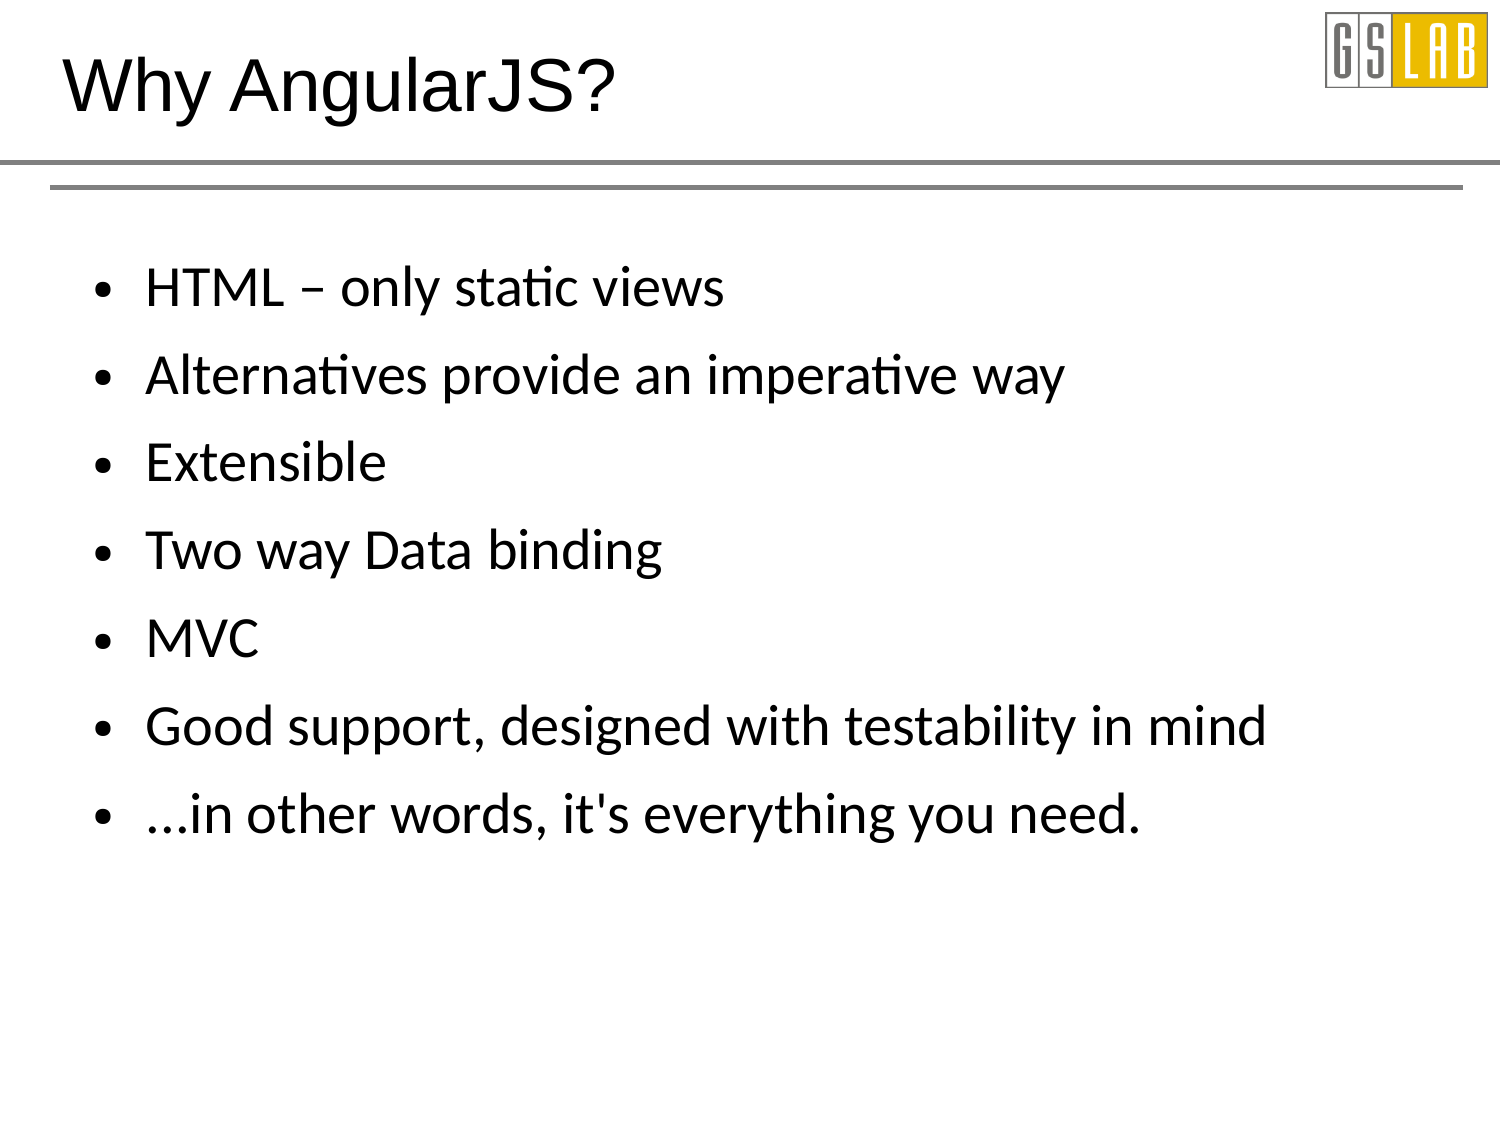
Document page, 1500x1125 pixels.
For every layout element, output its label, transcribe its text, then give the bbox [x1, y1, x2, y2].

title Why AngularJS? [62, 32, 1413, 138]
list HTML – only static views Alternatives provide an imperative way Extensible Two way Data binding MVC Good support, designed with testability in mind ...in other words, it's everything you need. [75, 262, 1425, 1005]
picture [1325, 12, 1488, 88]
